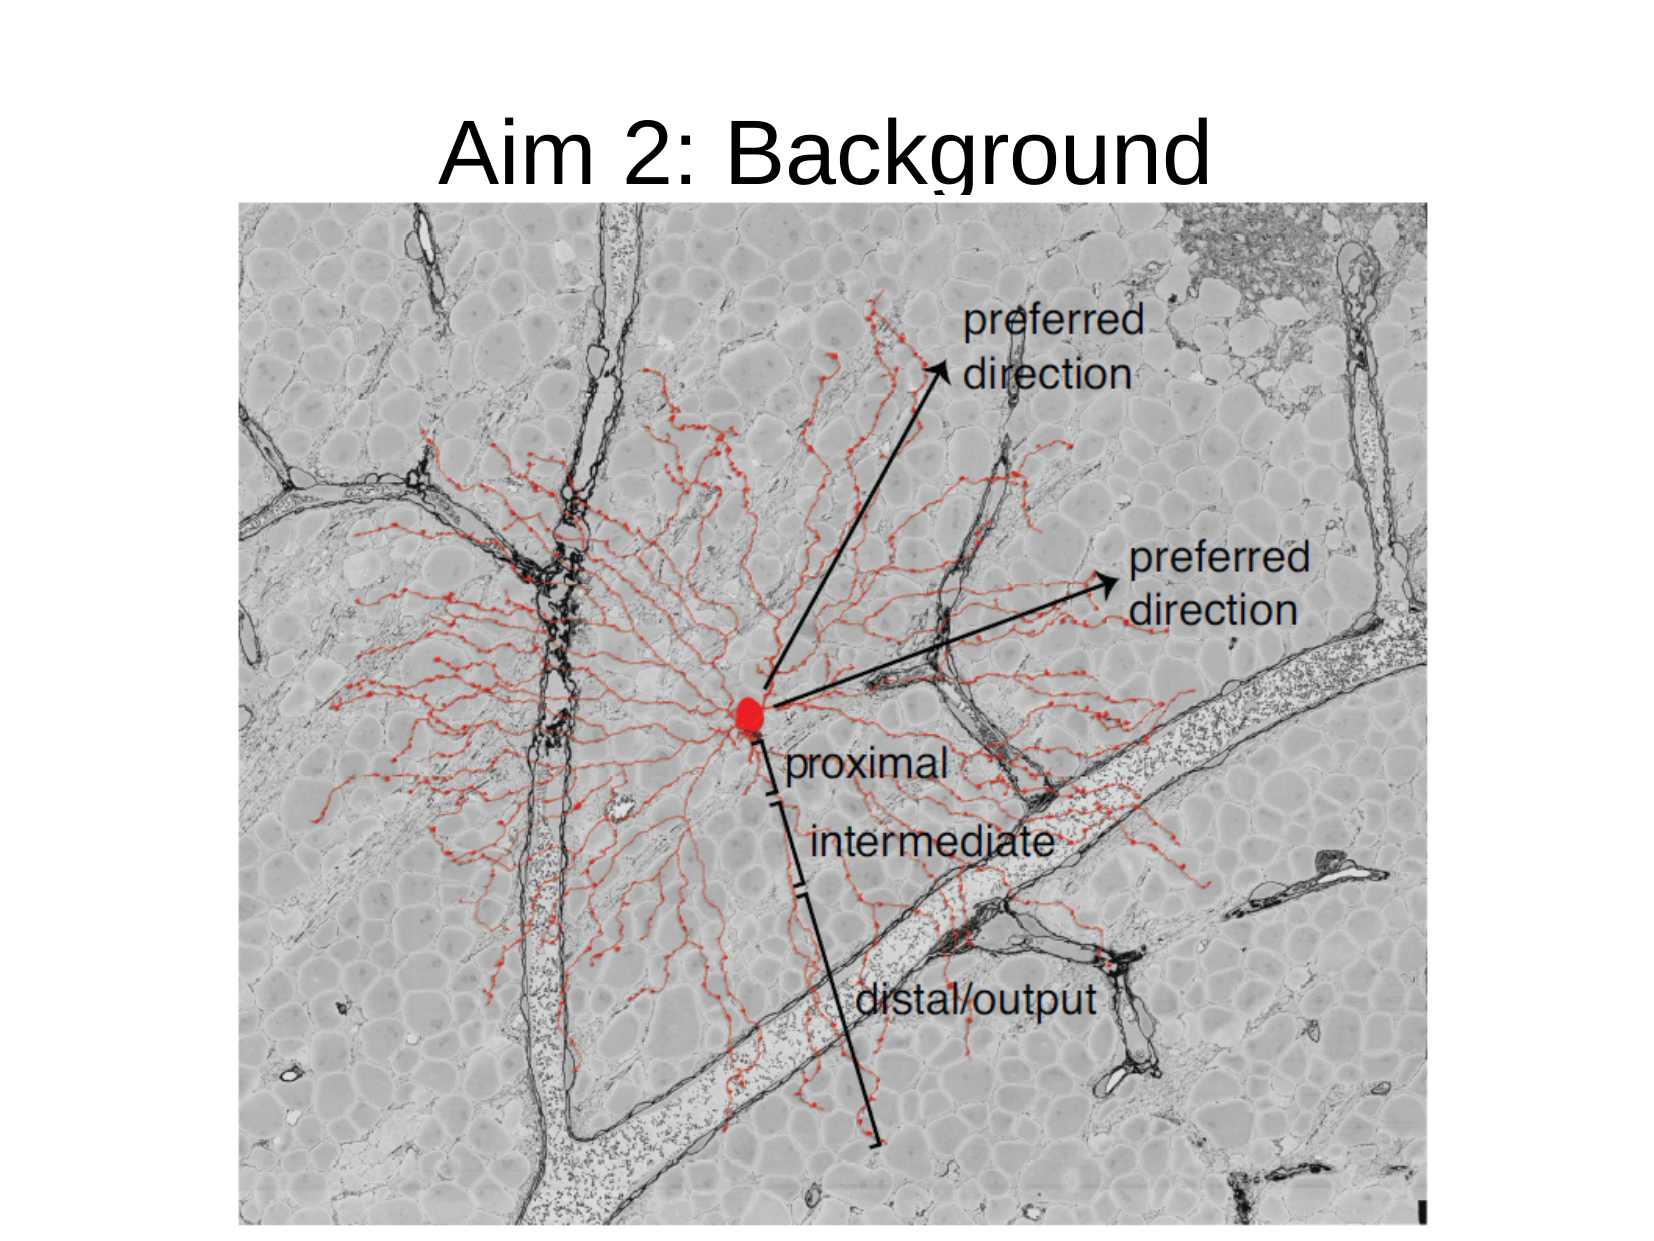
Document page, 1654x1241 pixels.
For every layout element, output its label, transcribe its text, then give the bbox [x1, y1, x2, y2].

title Aim 2: Background [82, 49, 1571, 257]
picture [231, 195, 1437, 1239]
